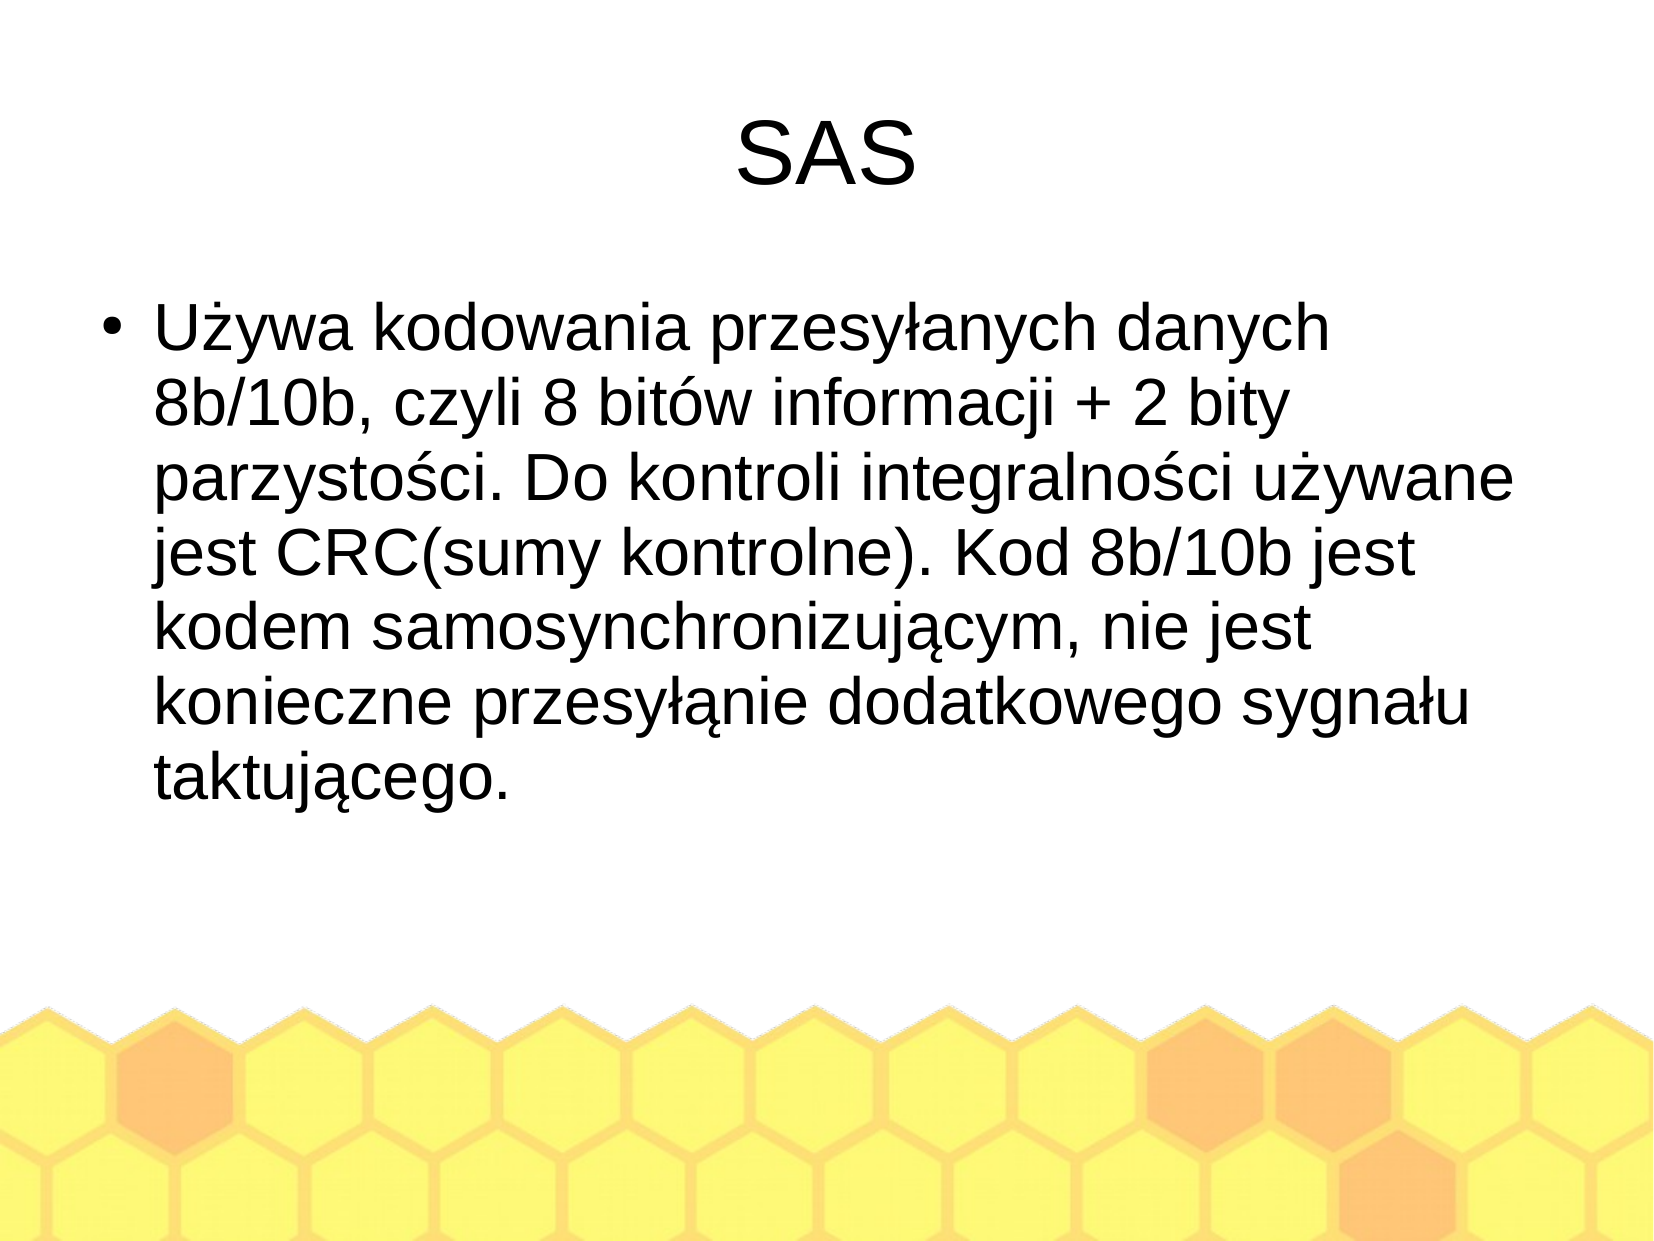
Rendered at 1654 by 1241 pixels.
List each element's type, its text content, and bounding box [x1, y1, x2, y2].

title SAS [82, 49, 1571, 257]
picture [0, 1001, 1654, 1241]
list Używa kodowania przesyłanych danych 8b/10b, czyli 8 bitów informacji + 2 bity parzystości. Do kontroli integralności używane jest CRC(sumy kontrolne). Kod 8b/10b jest kodem samosynchronizującym, nie jest konieczne przesyłąnie dodatkowego sygnału taktującego. [82, 290, 1571, 1010]
